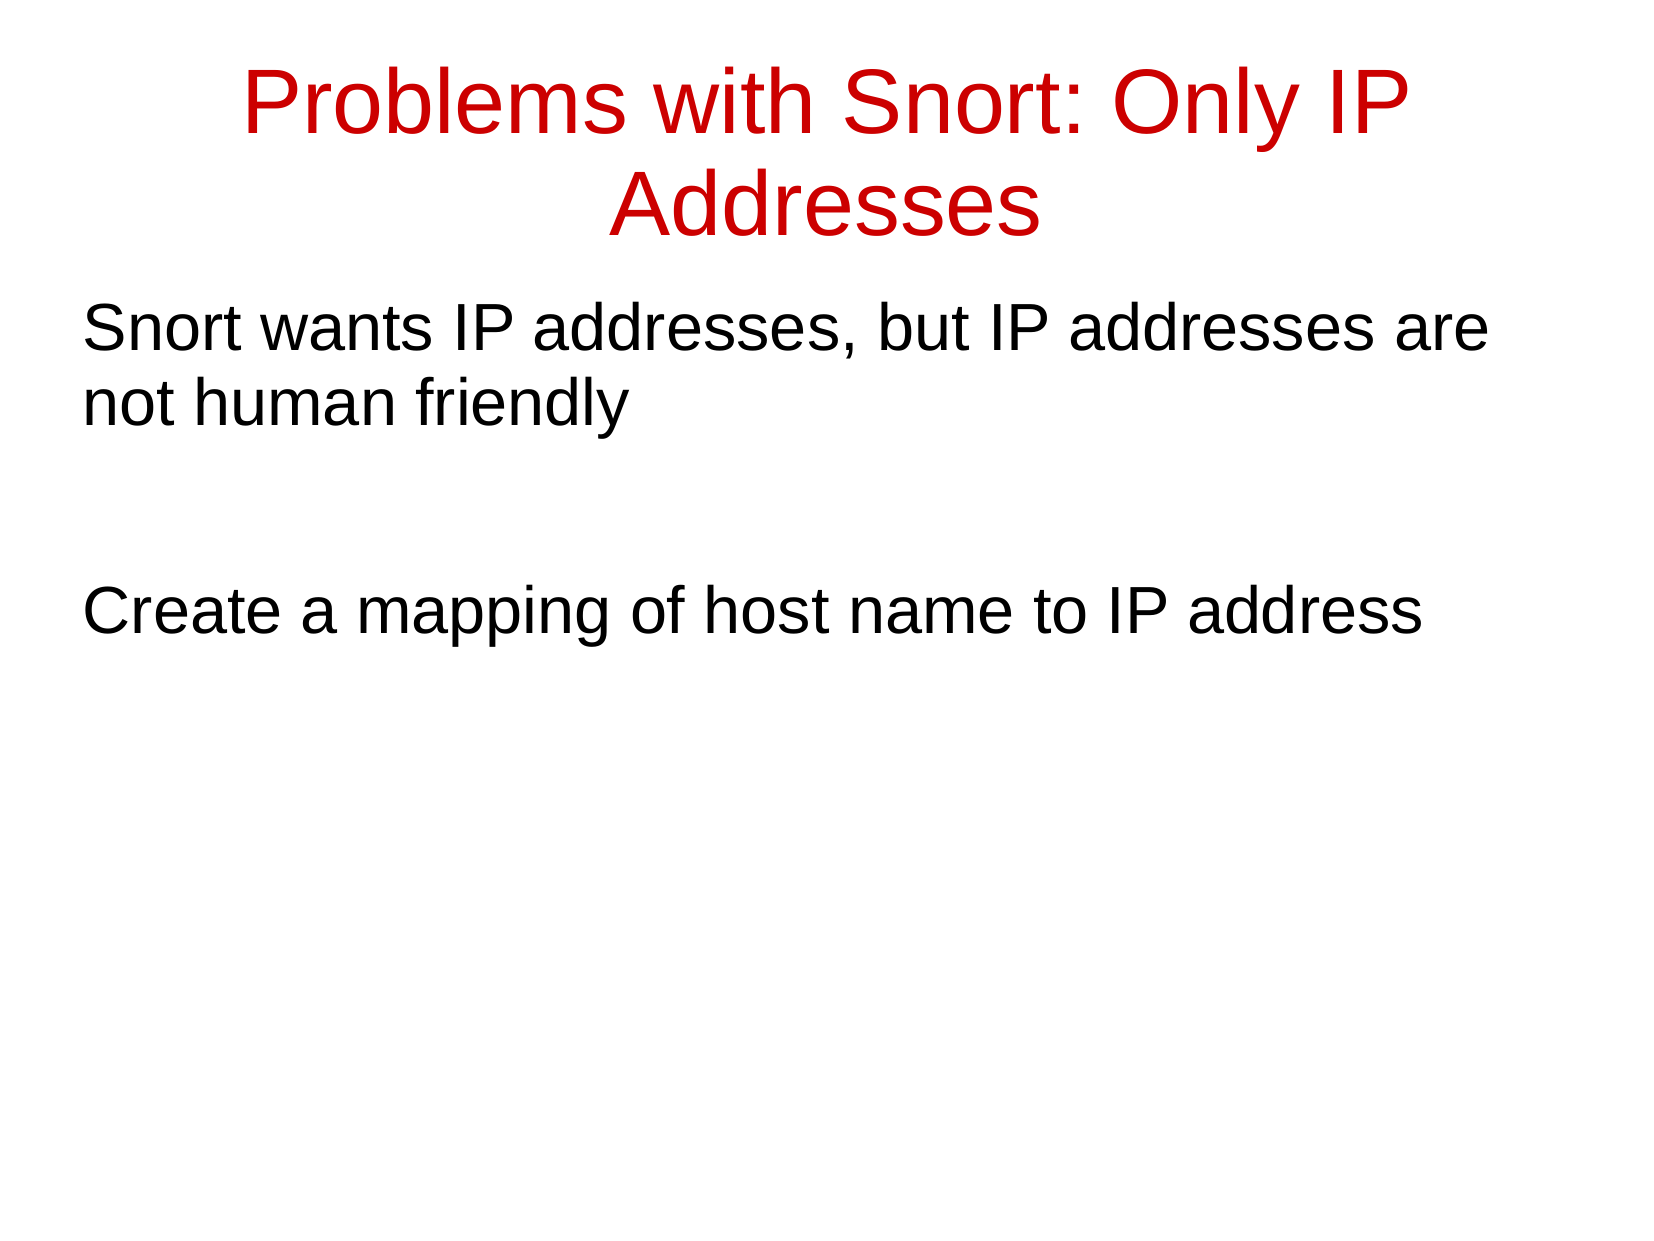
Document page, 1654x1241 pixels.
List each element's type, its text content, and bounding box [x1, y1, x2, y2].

title Problems with Snort: Only IP Addresses [82, 49, 1571, 257]
list Snort wants IP addresses, but IP addresses are not human friendly Create a mapping of host name to IP address [82, 290, 1571, 1109]
